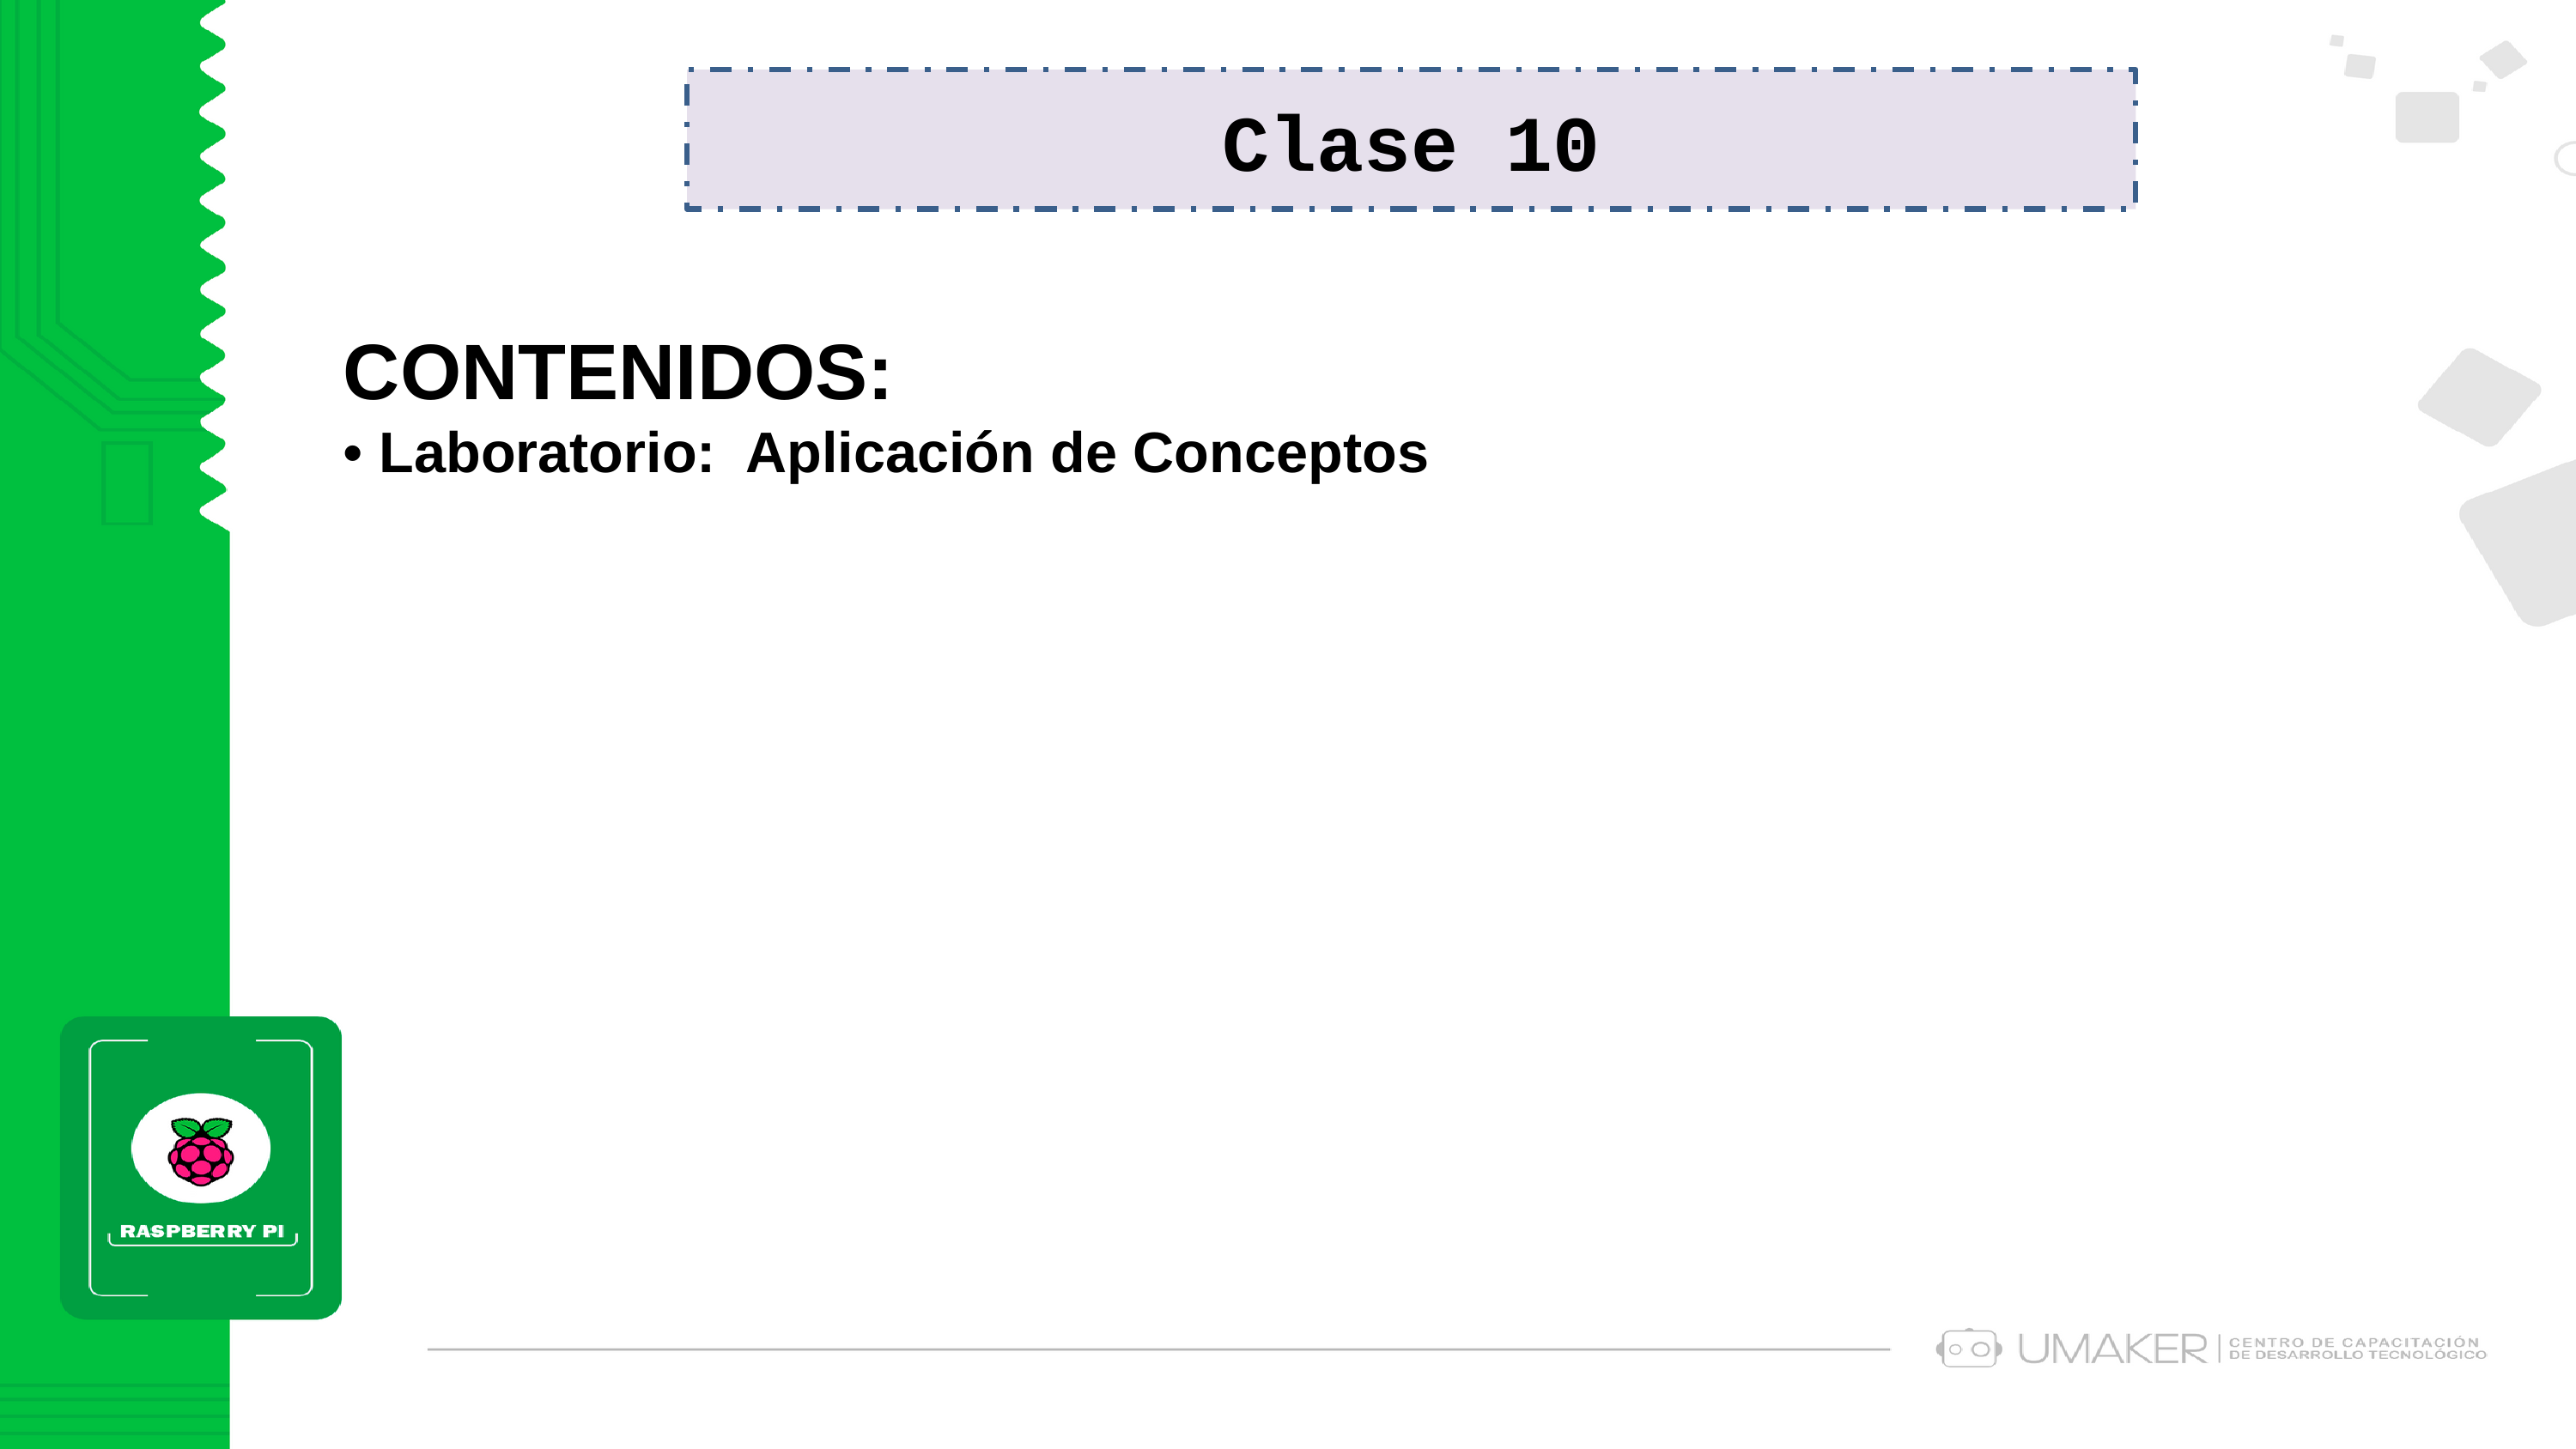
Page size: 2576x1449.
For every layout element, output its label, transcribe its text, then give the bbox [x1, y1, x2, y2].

text_box CONTENIDOS: • Laboratorio: Aplicación de Conceptos [331, 314, 2465, 1207]
text_box Clase 10 [687, 70, 2136, 209]
picture [0, 0, 2576, 1449]
